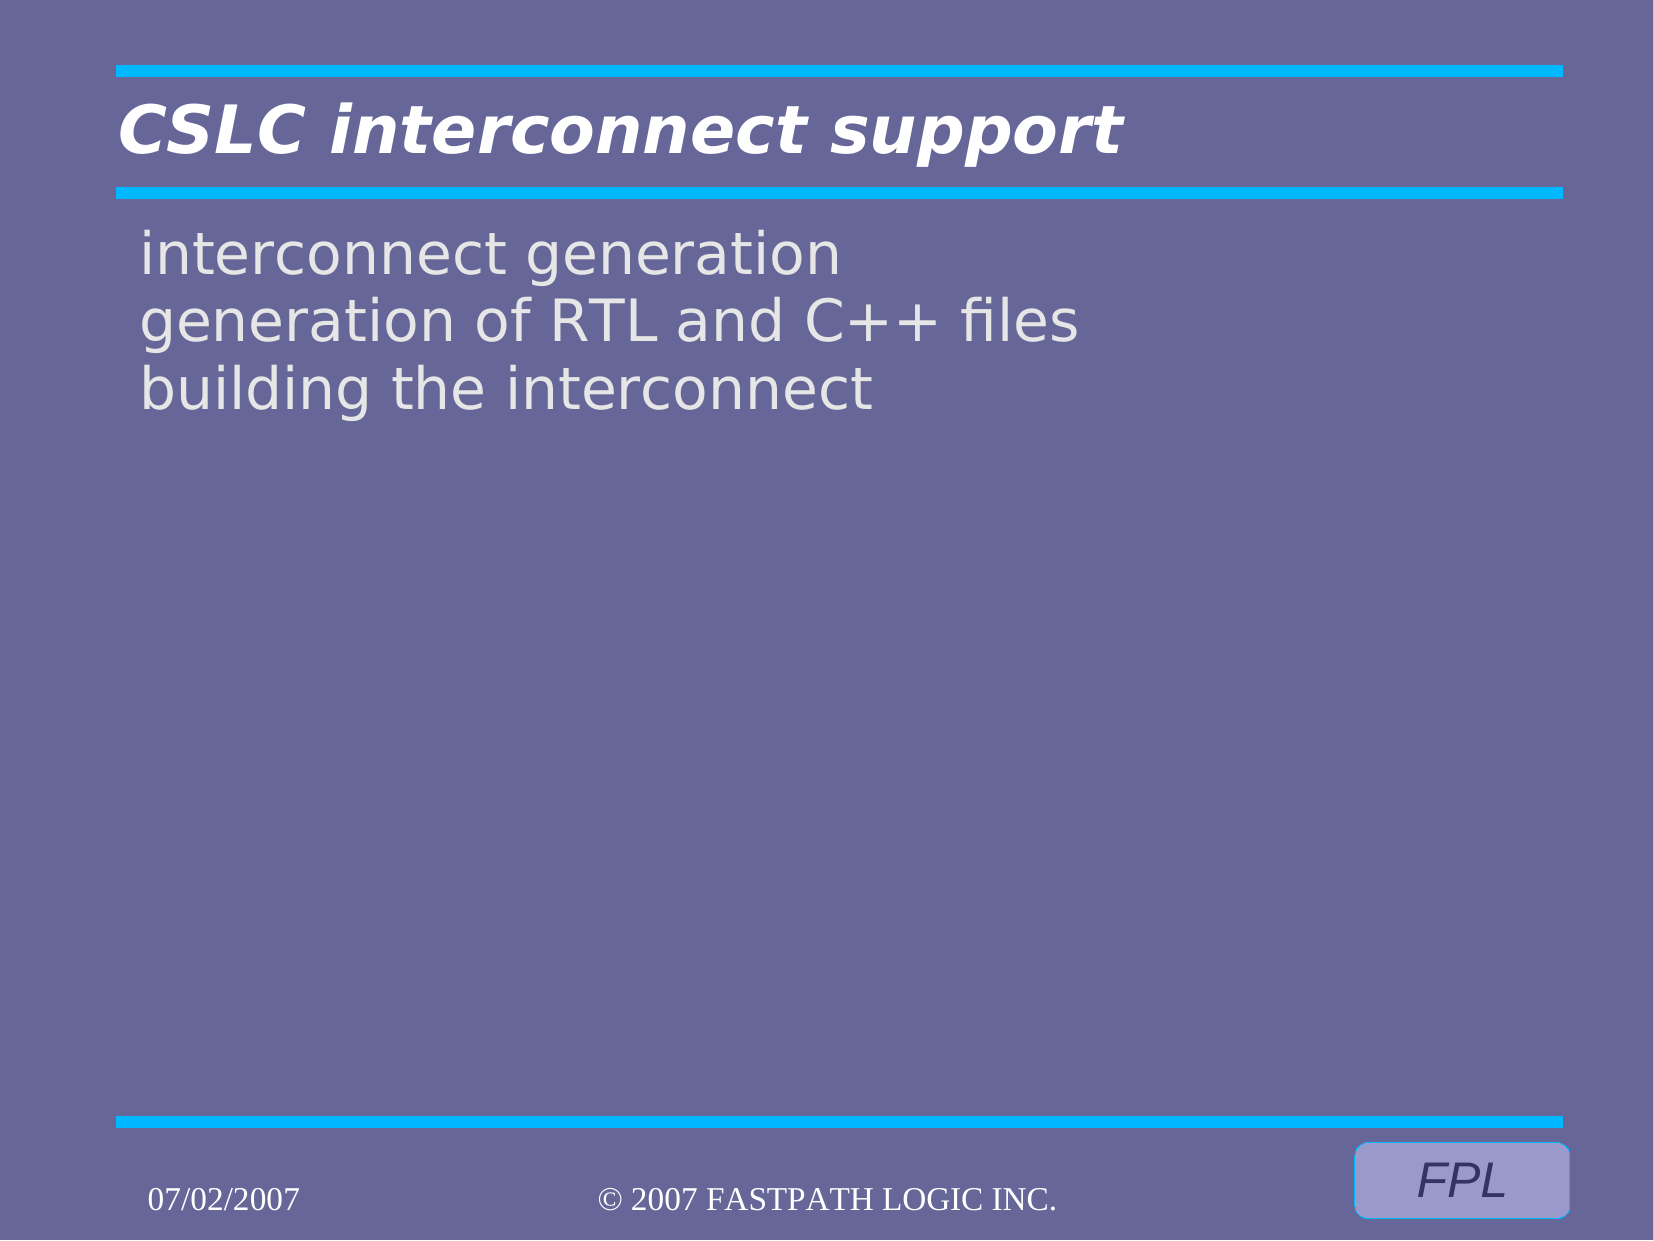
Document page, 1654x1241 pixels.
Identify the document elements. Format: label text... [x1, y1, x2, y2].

title CSLC interconnect support [118, 41, 1531, 219]
list interconnect generation generation of RTL and C++ files building the interconnect [121, 220, 1561, 1133]
